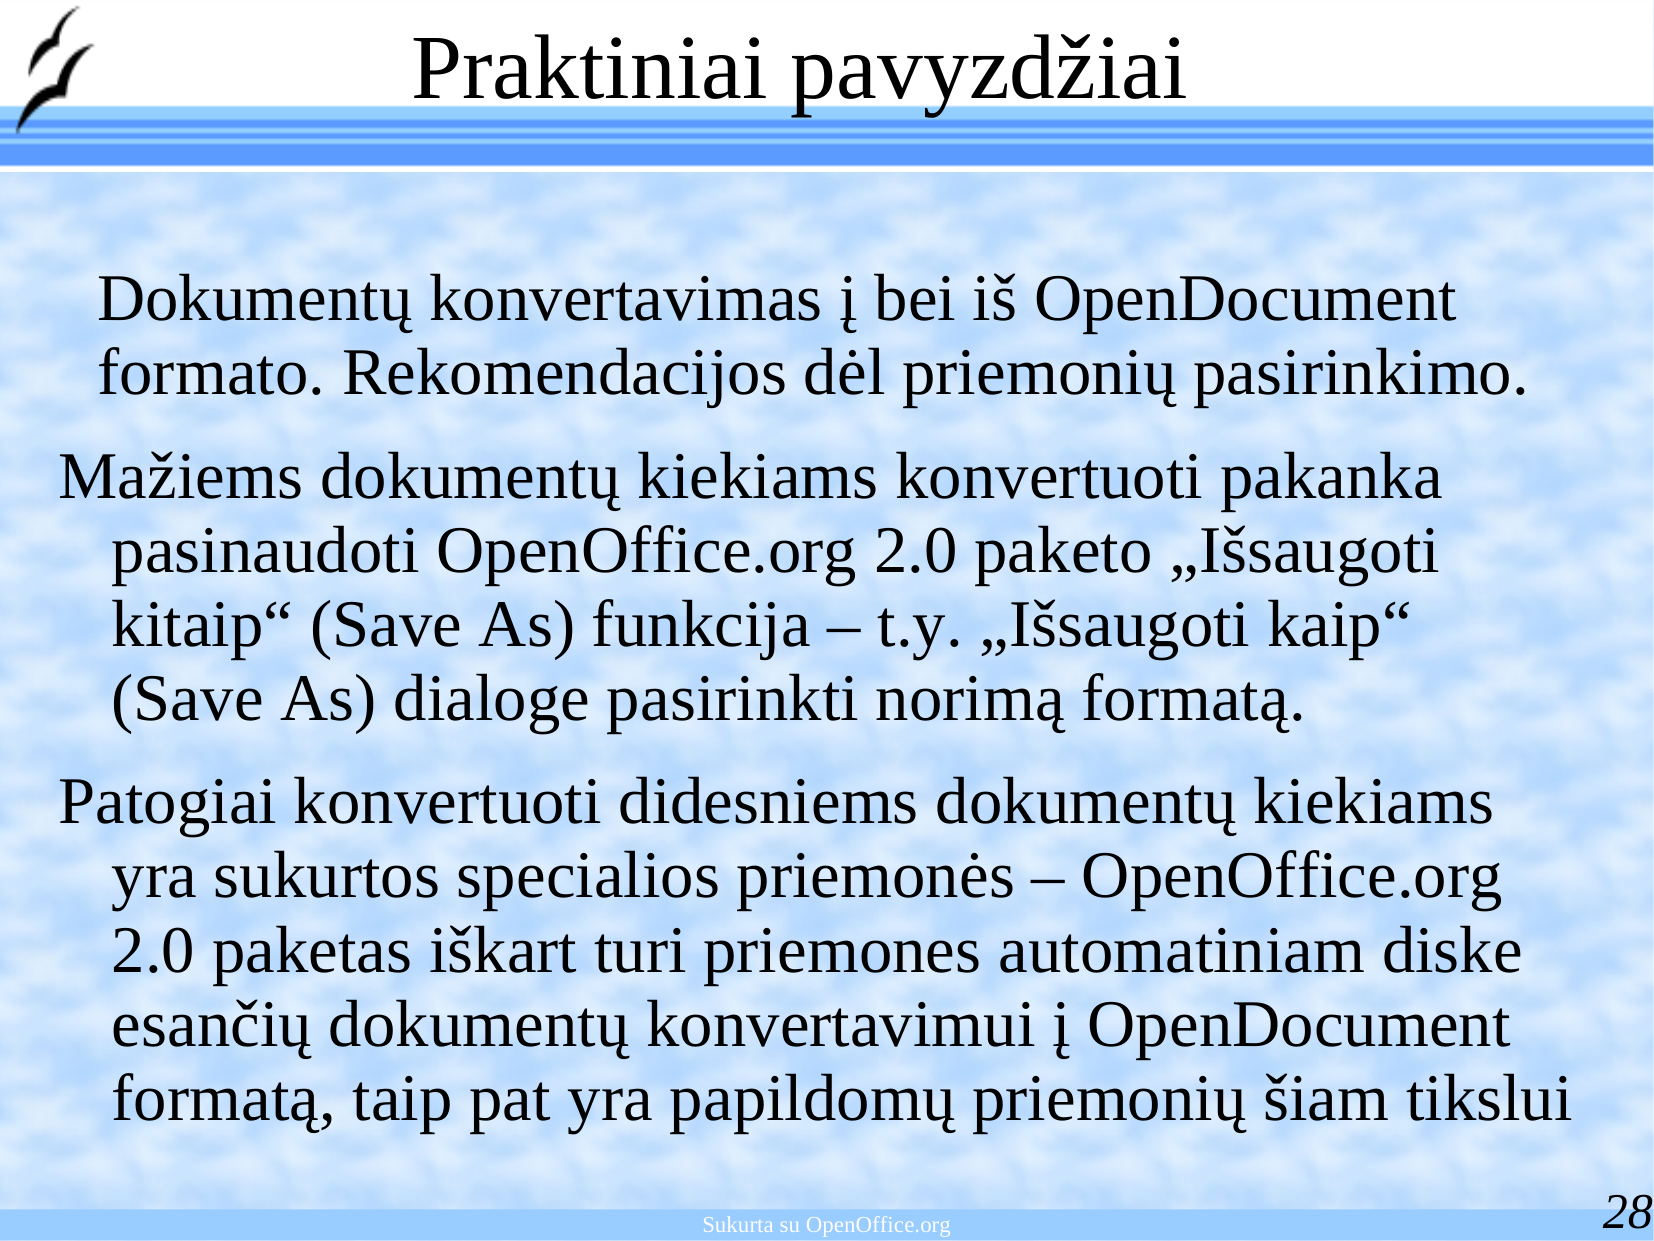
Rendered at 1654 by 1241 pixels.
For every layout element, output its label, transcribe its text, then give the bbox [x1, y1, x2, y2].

picture [1636, 1197, 1647, 1209]
picture [0, 0, 1654, 1209]
list Dokumentų konvertavimas į bei iš OpenDocument formato. Rekomendacijos dėl priemonių pasirinkimo. Mažiems dokumentų kiekiams konvertuoti pakanka pasinaudoti OpenOffice.org 2.0 paketo „Išsaugoti kitaip“ (Save As) funkcija – t.y. „Išsaugoti kaip“ (Save As) dialoge pasirinkti norimą formatą. Patogiai konvertuoti didesniems dokumentų kiekiams yra sukurtos specialios priemonės – OpenOffice.org 2.0 paketas iškart turi priemones automatiniam diske esančių dokumentų konvertavimui į OpenDocument formatą, taip pat yra papildomų priemonių šiam tikslui [40, 261, 1578, 1209]
title Praktiniai pavyzdžiai [94, 0, 1507, 137]
